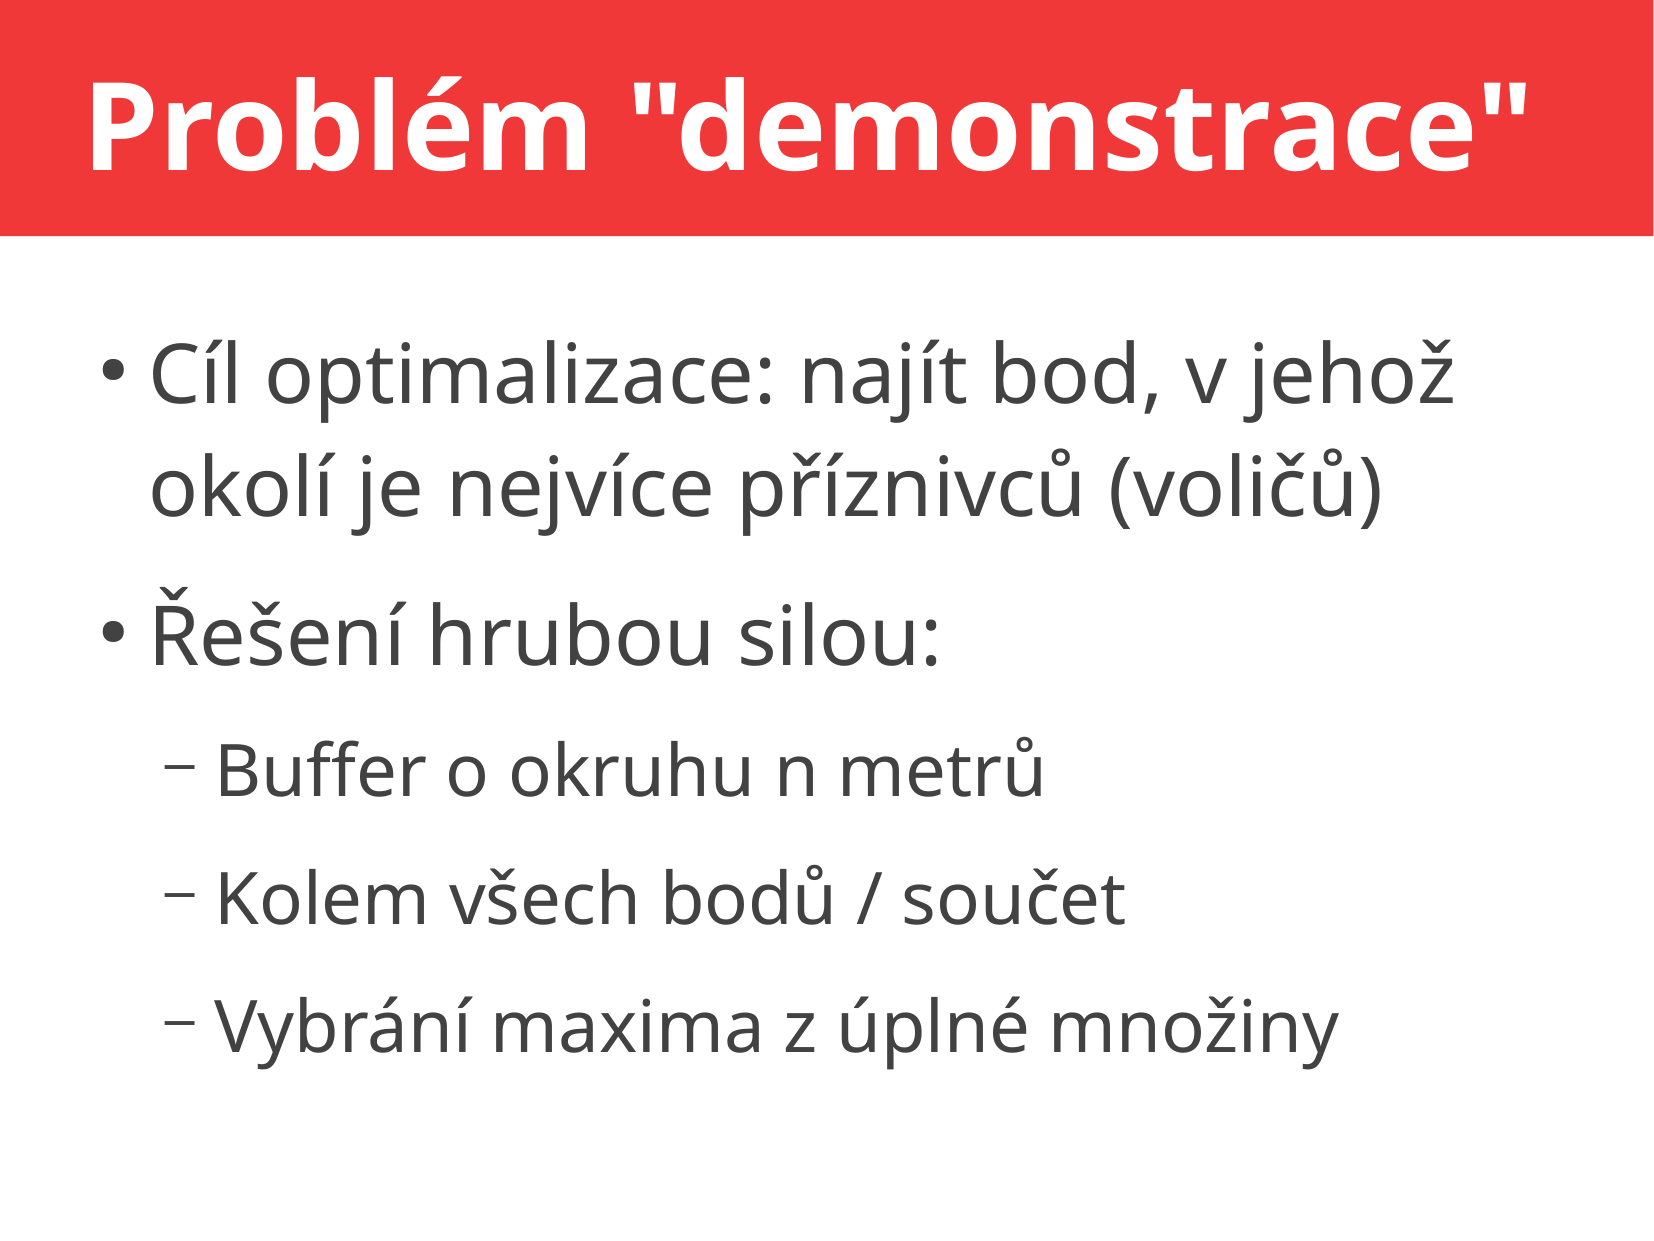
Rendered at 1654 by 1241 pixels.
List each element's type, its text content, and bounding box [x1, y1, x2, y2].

list Cíl optimalizace: najít bod, v jehož okolí je nejvíce příznivců (voličů) Řešení hrubou silou: Buffer o okruhu n metrů Kolem všech bodů / součet Vybrání maxima z úplné množiny [82, 314, 1563, 1080]
title Problém "demonstrace" [82, 19, 1571, 227]
